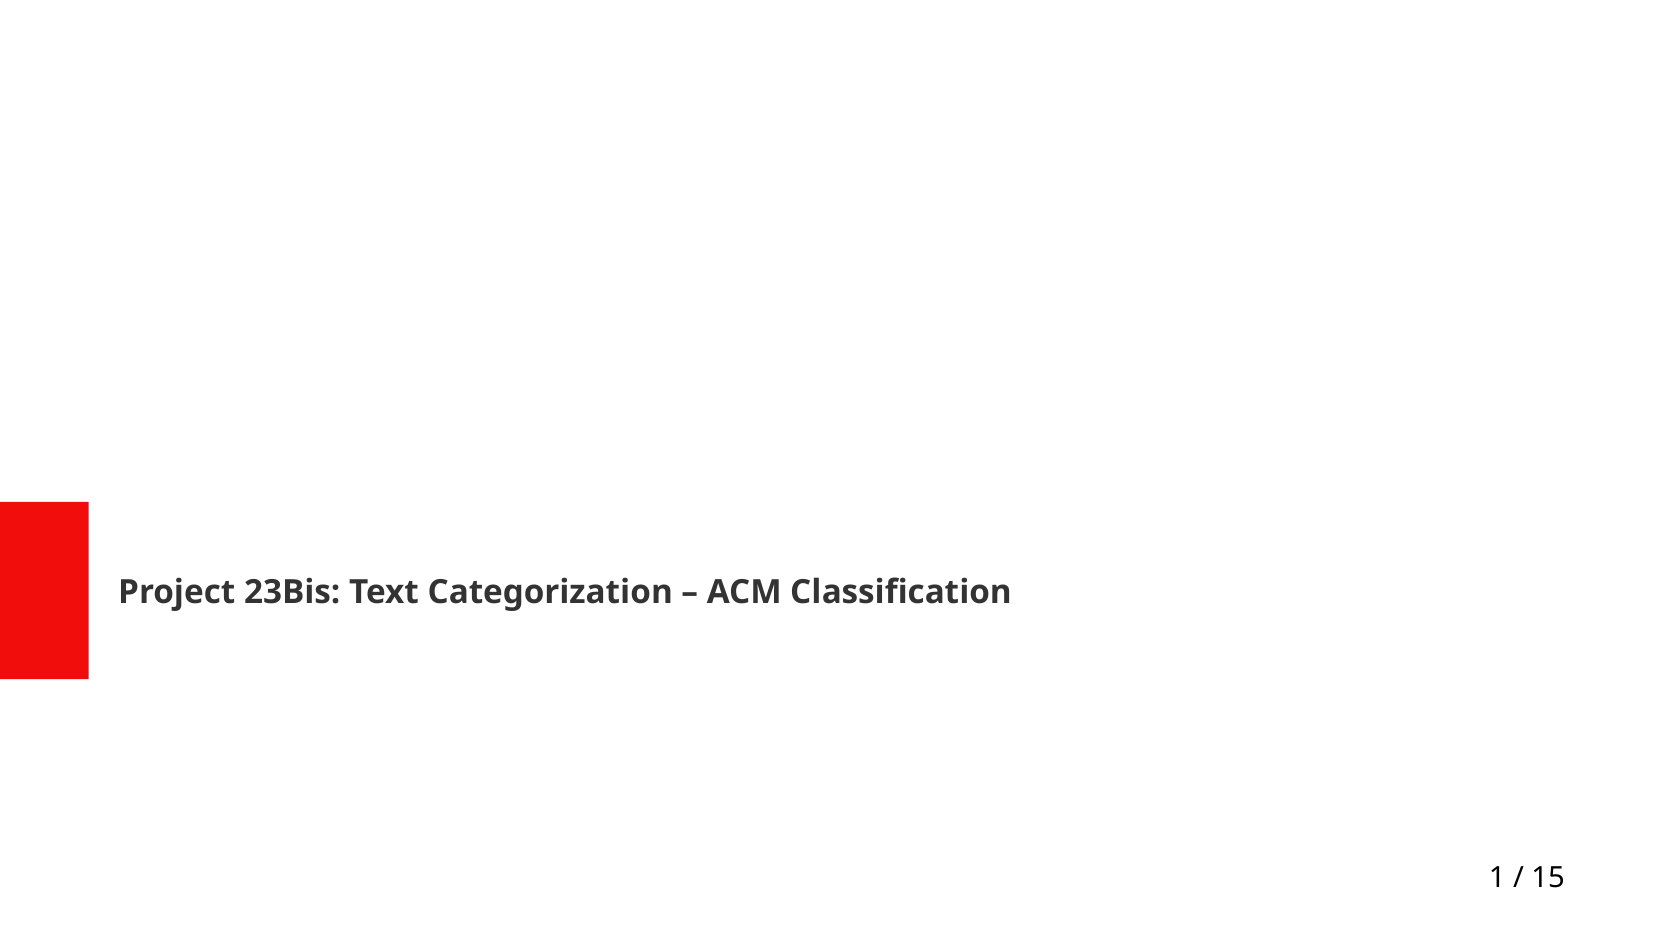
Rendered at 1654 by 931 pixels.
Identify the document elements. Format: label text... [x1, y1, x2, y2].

title Project 23Bis: Text Categorization – ACM Classification [118, 501, 1536, 680]
